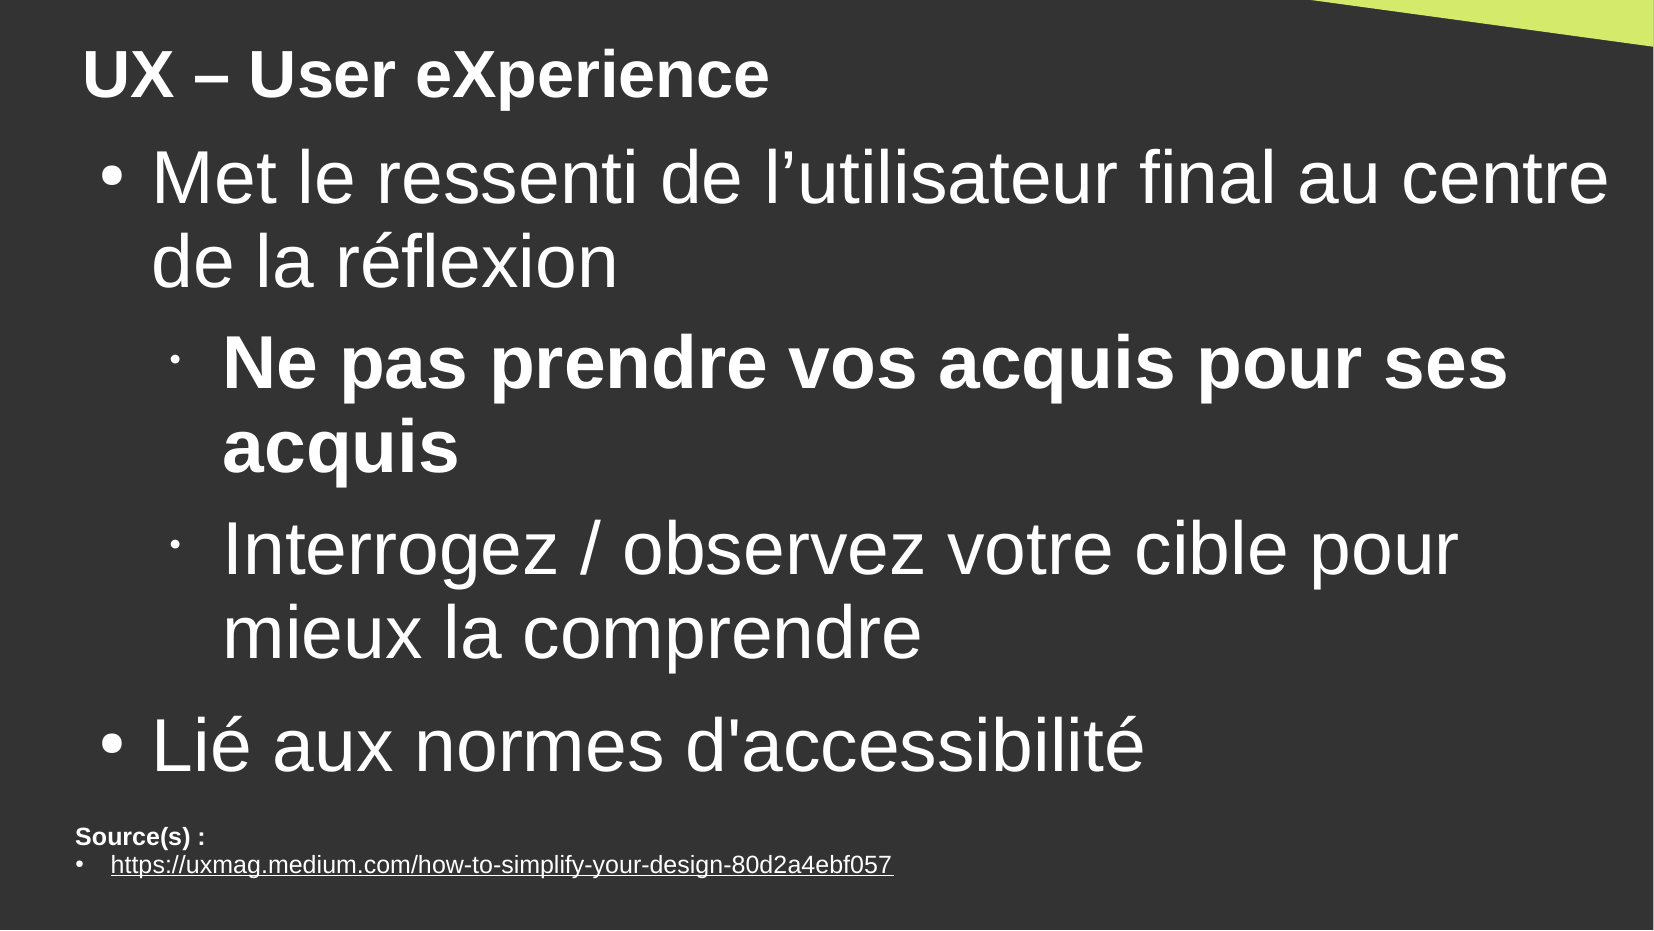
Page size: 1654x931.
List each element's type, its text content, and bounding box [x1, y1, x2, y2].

list Met le ressenti de l’utilisateur final au centre de la réflexion Ne pas prendre vos acquis pour ses acquis Interrogez / observez votre cible pour mieux la comprendre Lié aux normes d'accessibilité [80, 135, 1620, 827]
text_box [1311, 0, 1654, 47]
title UX – User eXperience [82, 37, 1571, 114]
text_box Source(s) : https://uxmag.medium.com/how-to-simplify-your-design-80d2a4ebf057 [60, 814, 1546, 910]
